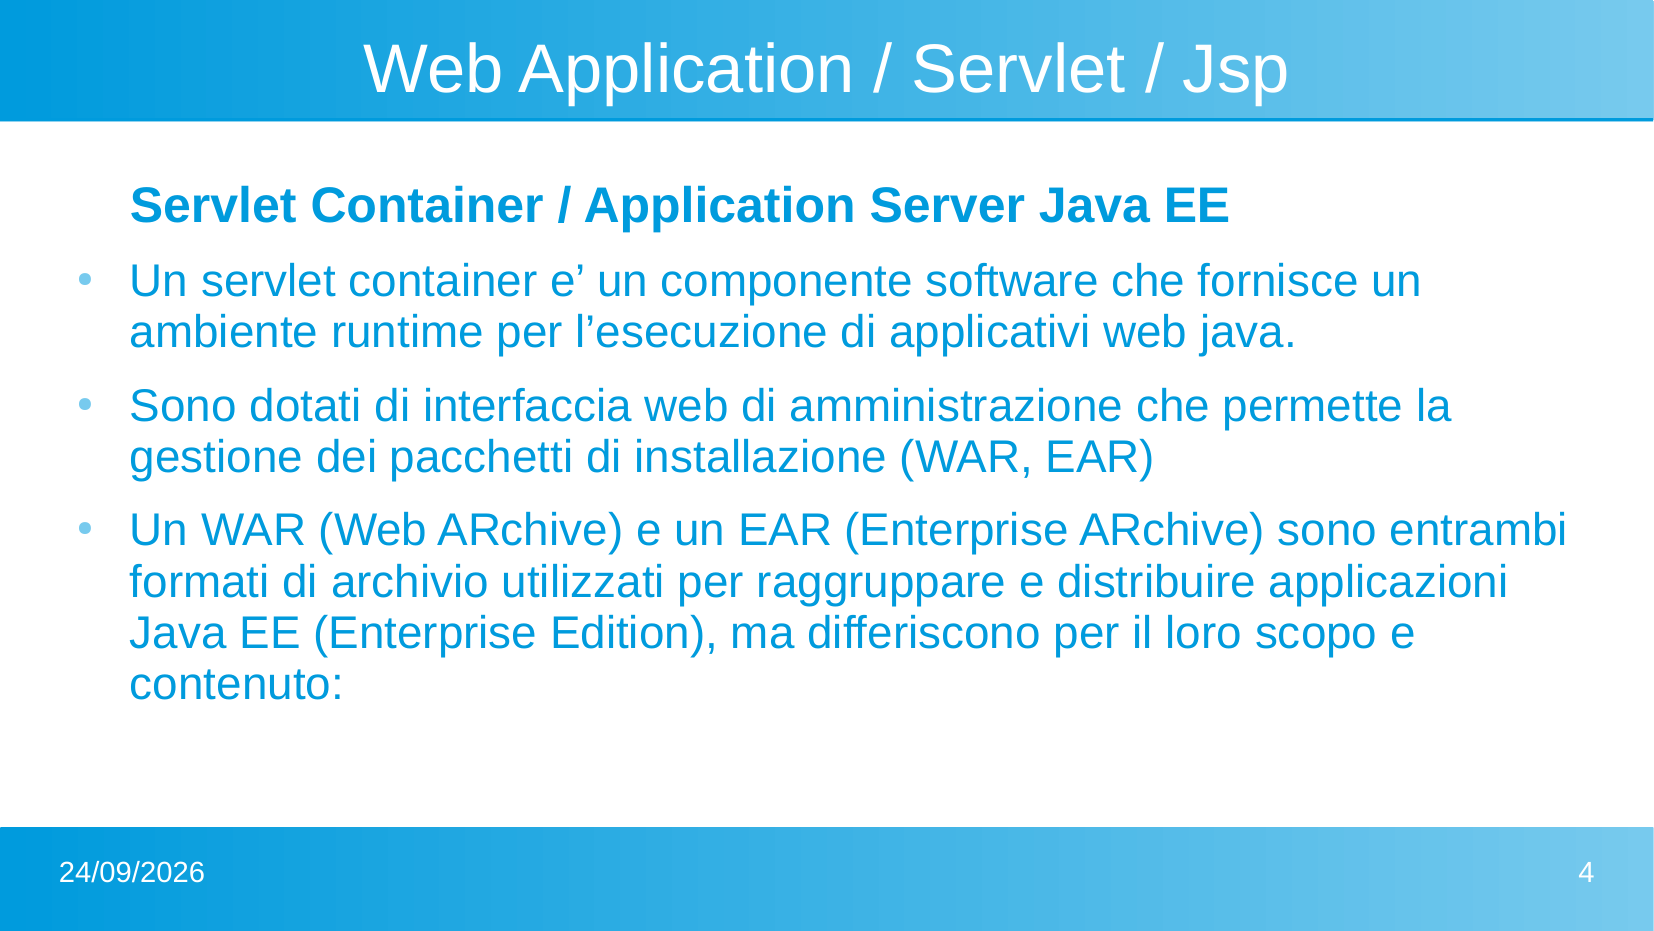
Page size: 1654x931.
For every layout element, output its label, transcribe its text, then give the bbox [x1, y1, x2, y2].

title Web Application / Servlet / Jsp [59, 29, 1595, 108]
list Servlet Container / Application Server Java EE Un servlet container e’ un componente software che fornisce un ambiente runtime per l’esecuzione di applicativi web java. Sono dotati di interfaccia web di amministrazione che permette la gestione dei pacchetti di installazione (WAR, EAR) Un WAR (Web ARchive) e un EAR (Enterprise ARchive) sono entrambi formati di archivio utilizzati per raggruppare e distribuire applicazioni Java EE (Enterprise Edition), ma differiscono per il loro scopo e contenuto: [59, 177, 1595, 768]
